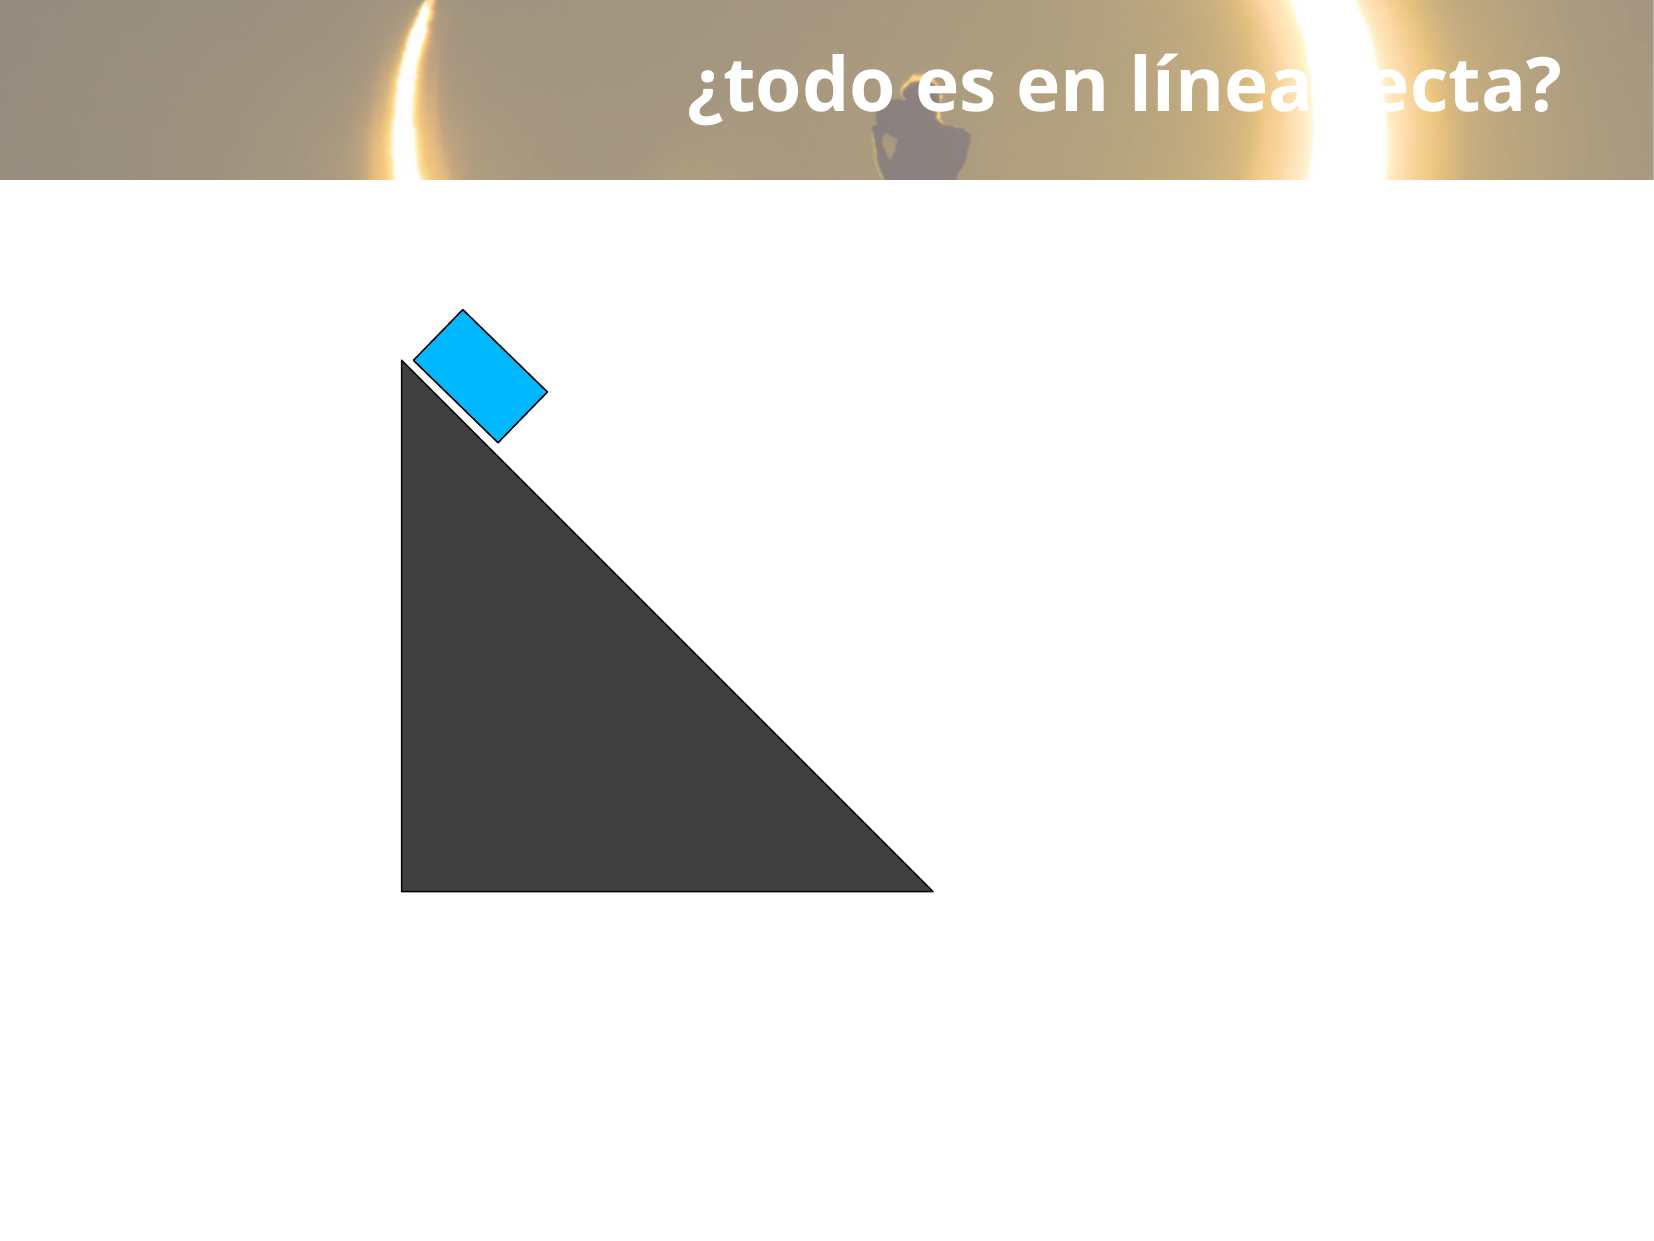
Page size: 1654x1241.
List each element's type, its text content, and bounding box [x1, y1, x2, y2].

picture [0, 0, 1654, 180]
text_box [413, 309, 548, 443]
title ¿todo es en línea recta? [75, 19, 1563, 150]
text_box [401, 360, 934, 892]
